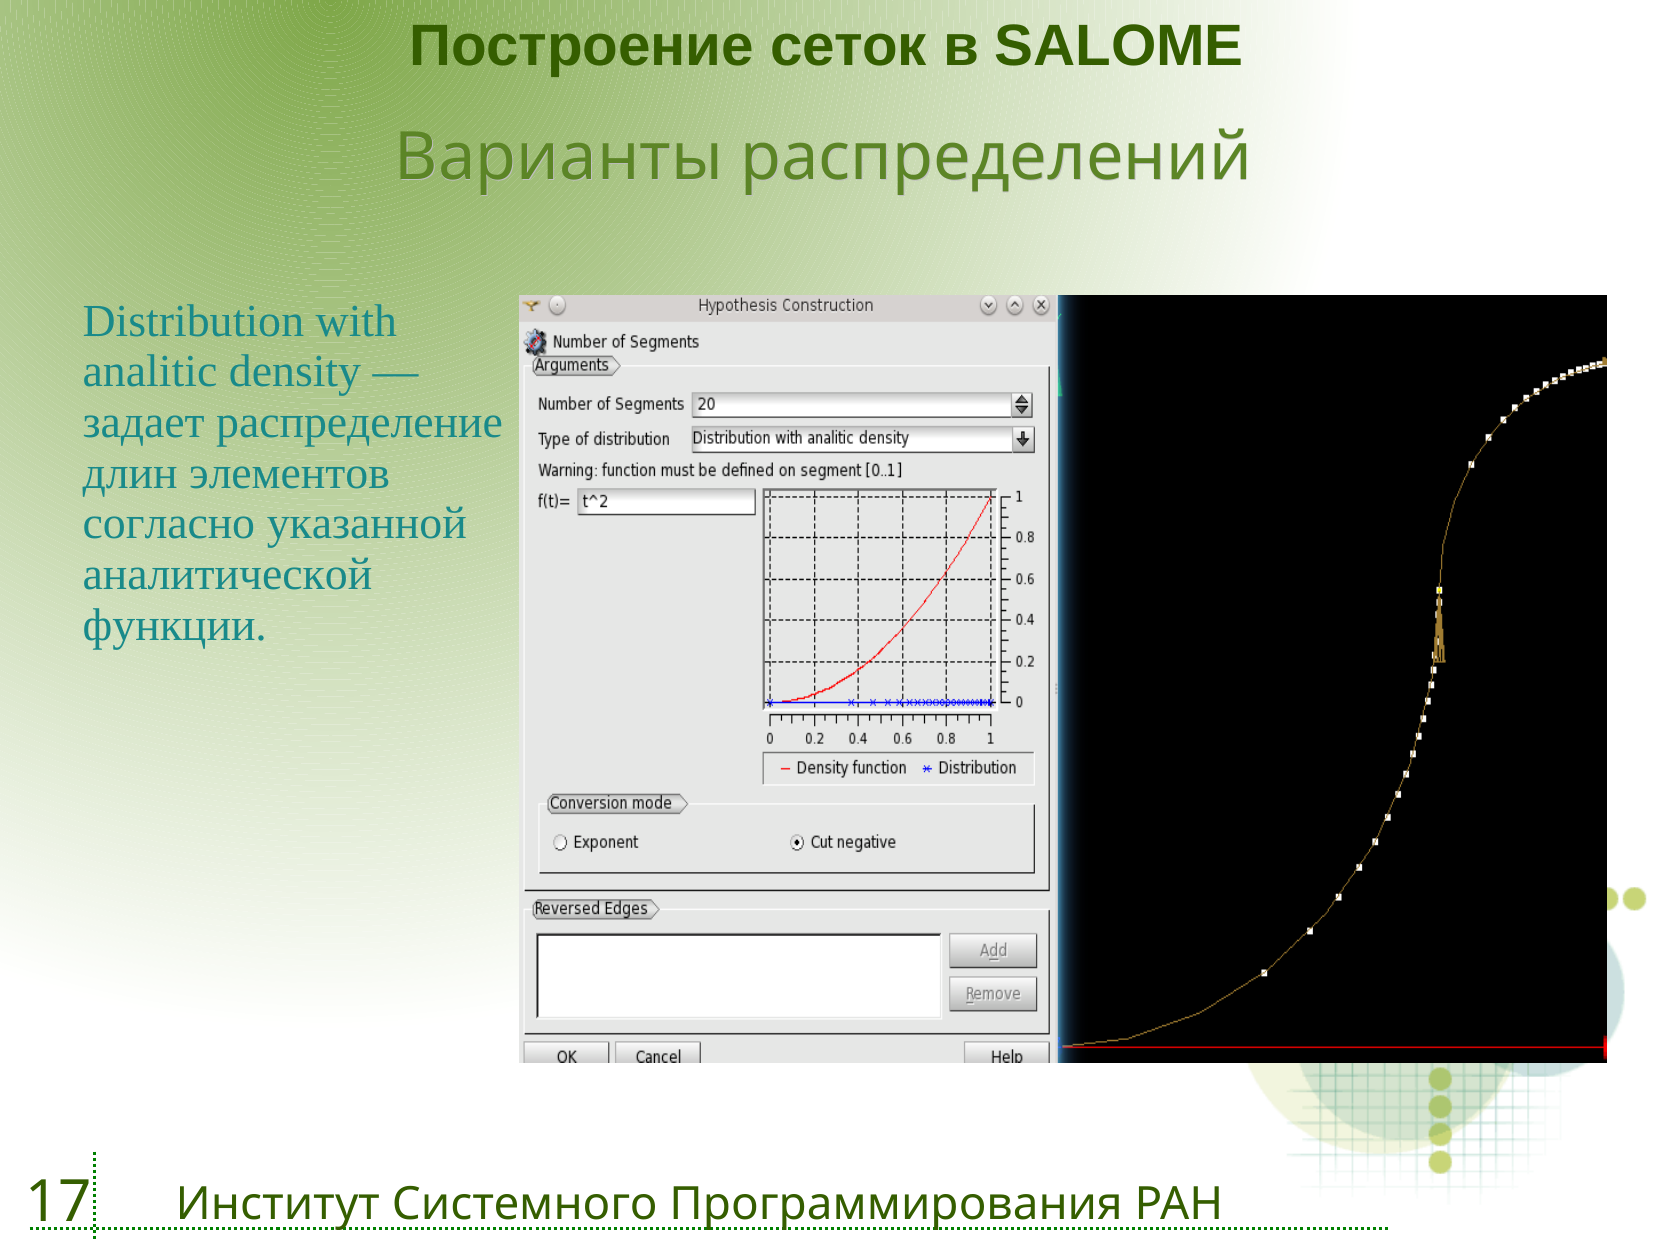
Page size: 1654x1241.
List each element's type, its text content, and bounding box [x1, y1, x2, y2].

list Distribution with analitic density — задает распределение длин элементов согласно указанной аналитической функции. [82, 295, 519, 1000]
picture [519, 295, 1654, 1211]
title Варианты распределений [82, 94, 1565, 213]
